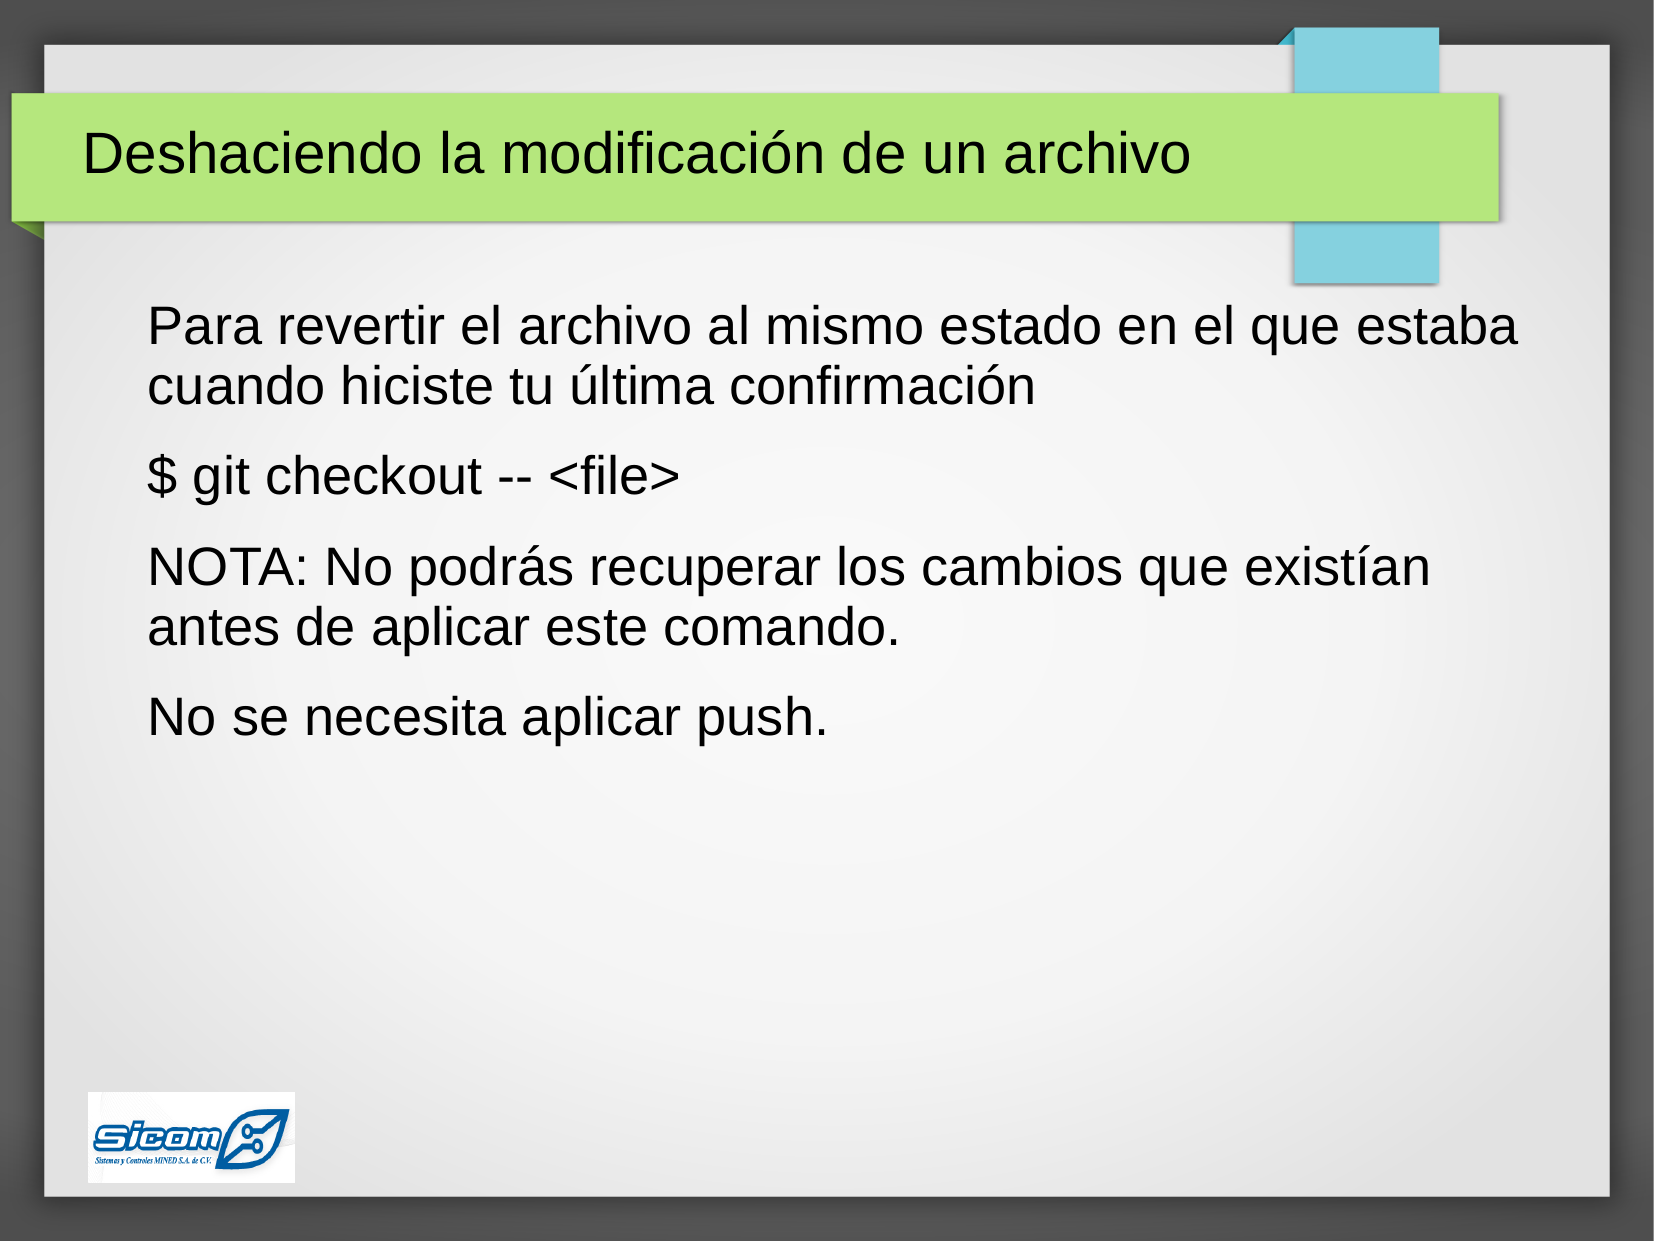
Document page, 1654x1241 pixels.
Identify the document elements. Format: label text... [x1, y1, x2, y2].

title Deshaciendo la modificación de un archivo [82, 94, 1264, 213]
picture [0, 0, 1654, 1241]
list Para revertir el archivo al mismo estado en el que estaba cuando hiciste tu última confirmación $ git checkout -- <file> NOTA: No podrás recuperar los cambios que existían antes de aplicar este comando. No se necesita aplicar push. [76, 295, 1565, 1015]
